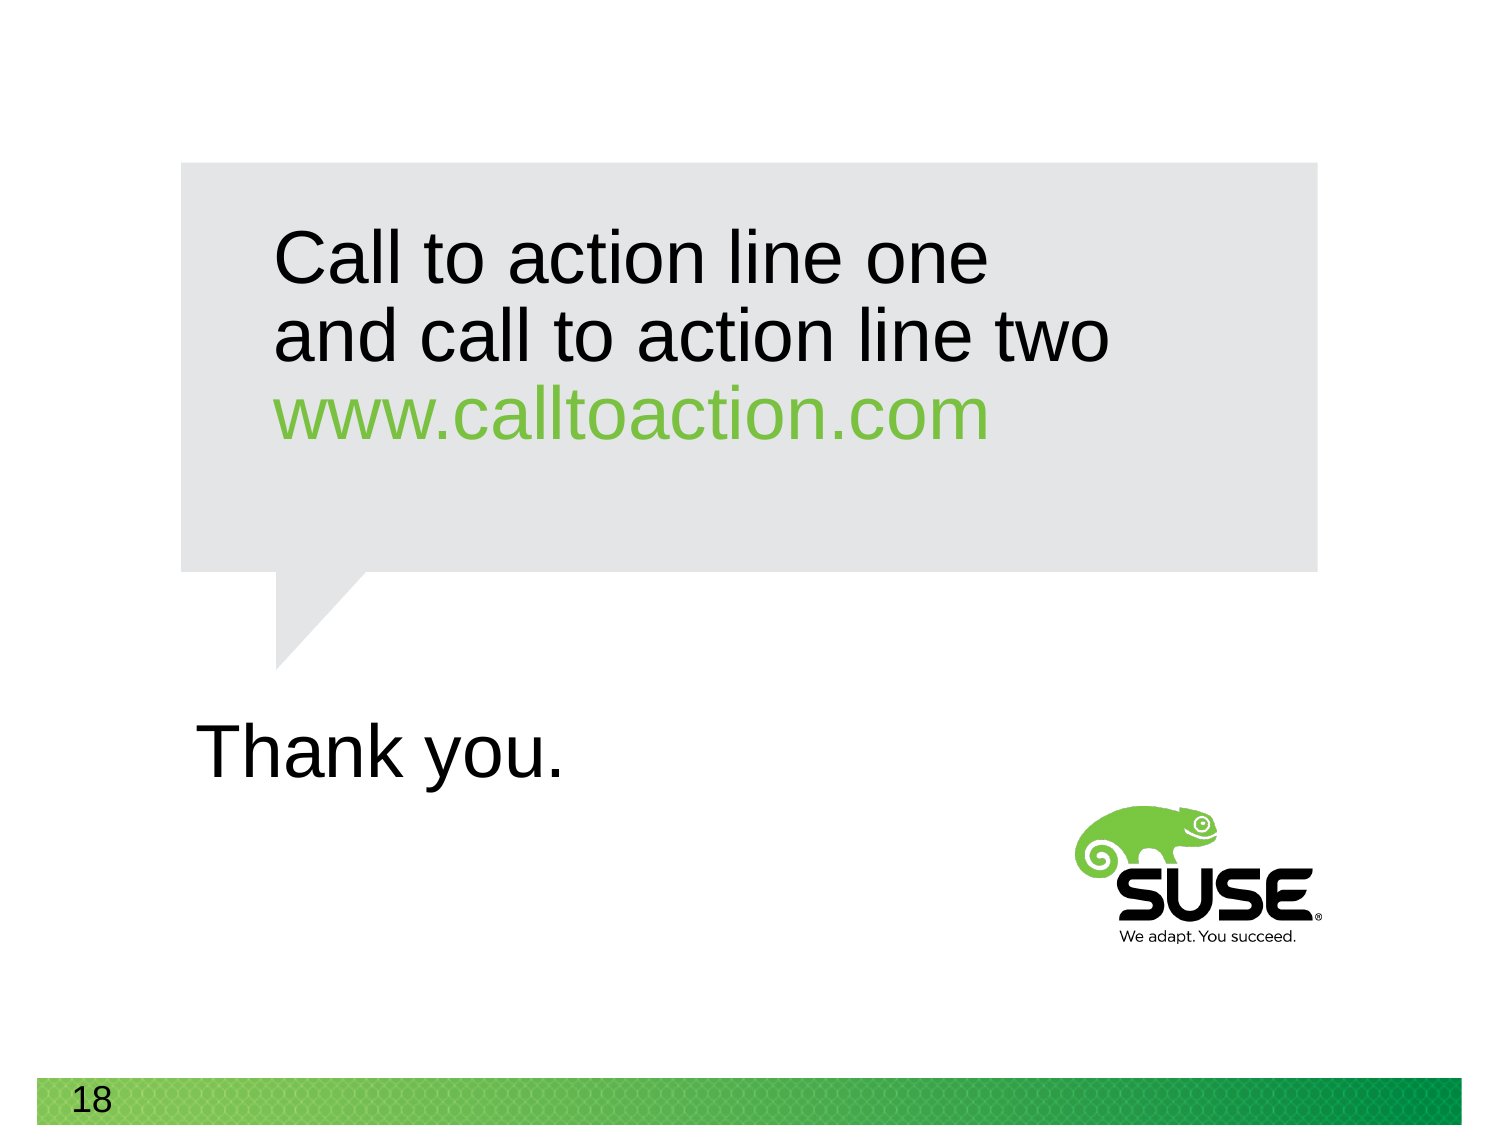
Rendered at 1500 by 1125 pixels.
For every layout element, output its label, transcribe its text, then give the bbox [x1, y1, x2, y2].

text_box Call to action line one and call to action line two www.calltoaction.com [259, 213, 1334, 463]
picture [37, 1078, 1462, 1125]
picture [1075, 806, 1322, 944]
